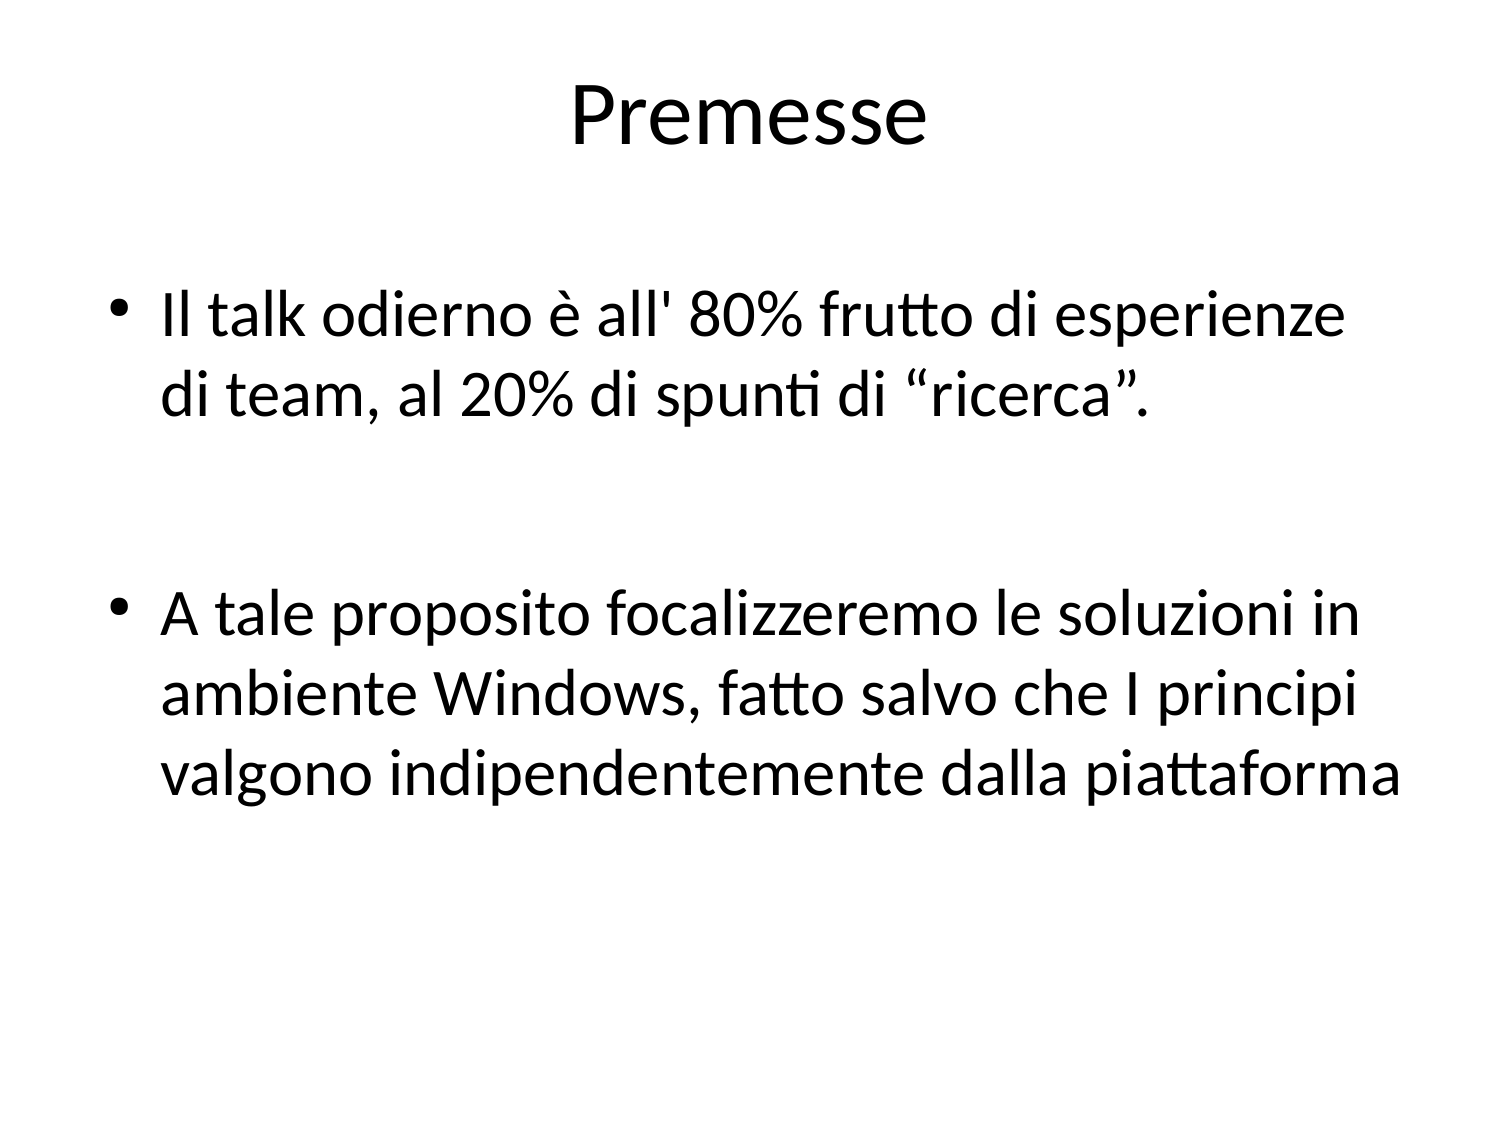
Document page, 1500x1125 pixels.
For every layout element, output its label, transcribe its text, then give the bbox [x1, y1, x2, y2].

list Il talk odierno è all' 80% frutto di esperienze di team, al 20% di spunti di “ricerca”. A tale proposito focalizzeremo le soluzioni in ambiente Windows, fatto salvo che I principi valgono indipendentemente dalla piattaforma [75, 262, 1425, 1005]
title Premesse [75, 45, 1425, 233]
